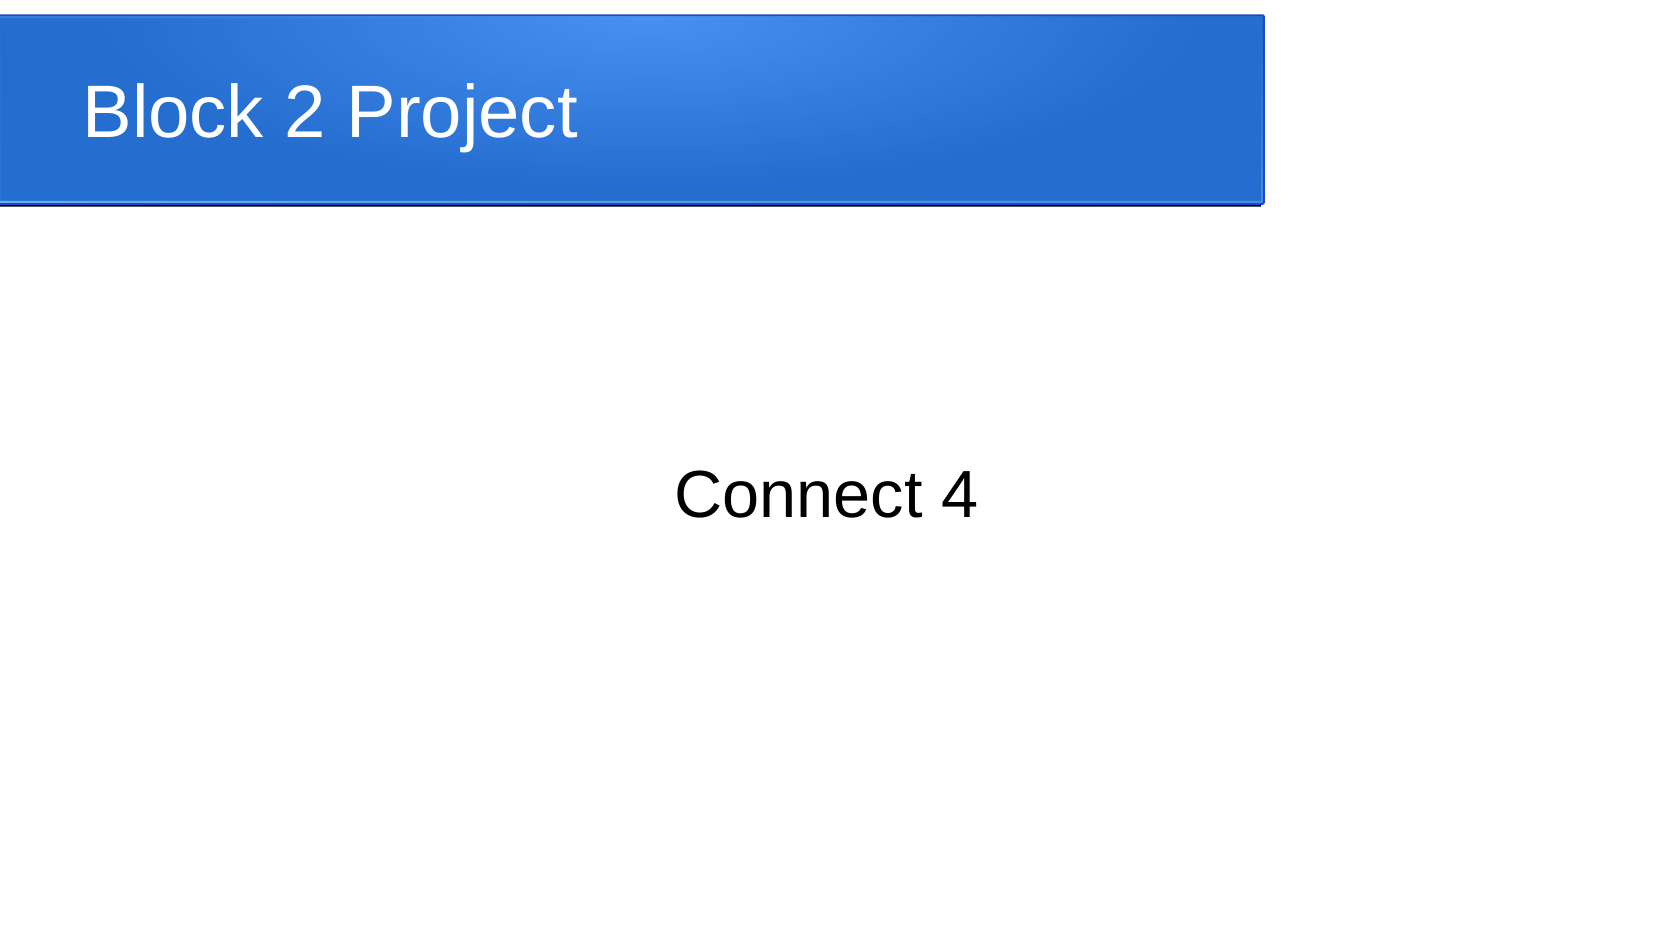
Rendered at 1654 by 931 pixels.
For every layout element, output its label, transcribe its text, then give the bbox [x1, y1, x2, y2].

subtitle Connect 4 [82, 224, 1571, 764]
title Block 2 Project [82, 35, 1235, 189]
